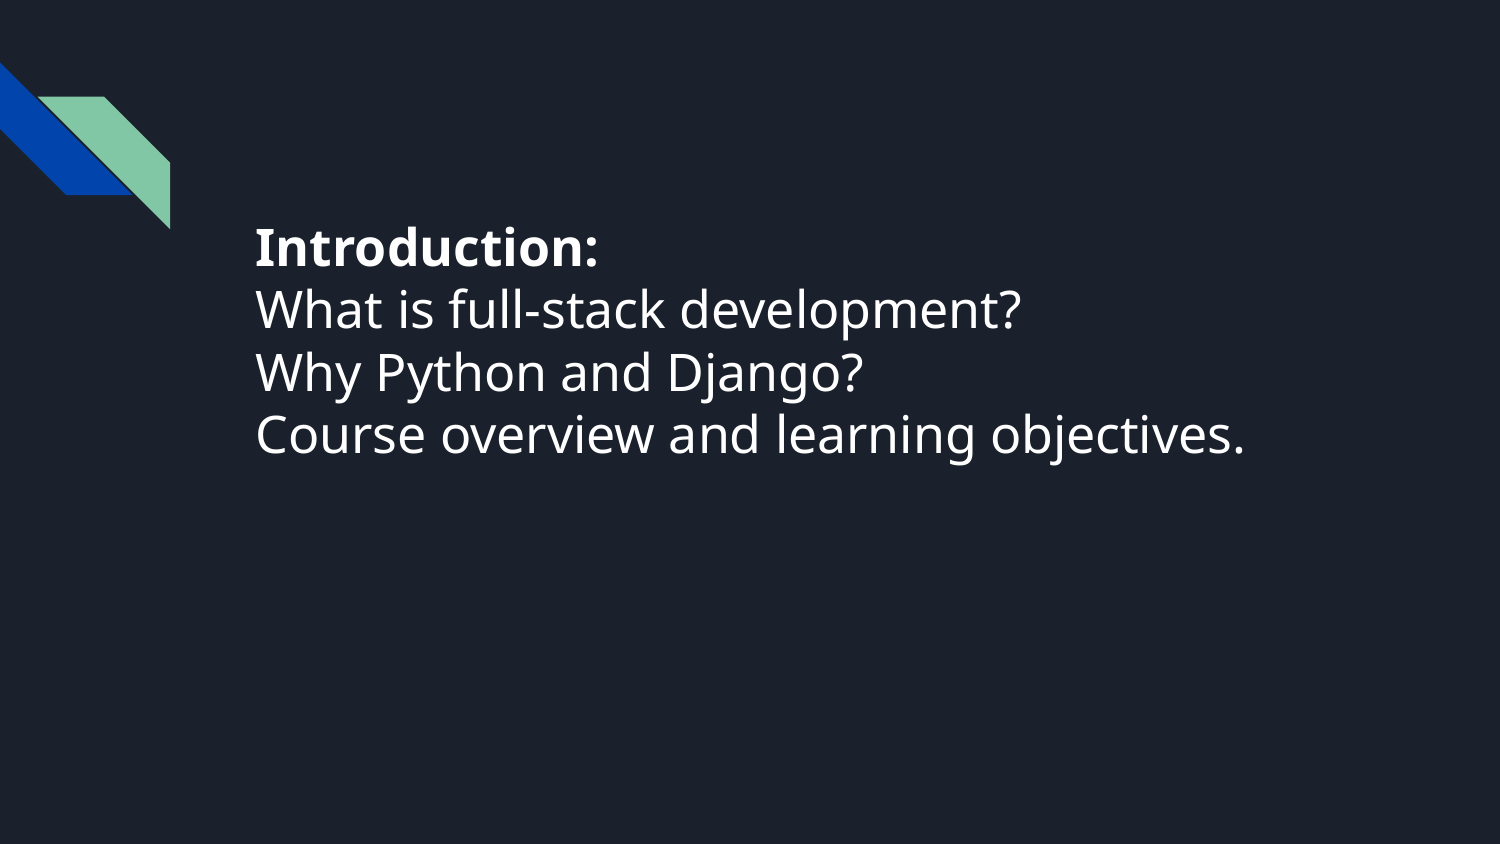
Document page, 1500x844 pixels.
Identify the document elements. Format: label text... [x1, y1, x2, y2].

title Introduction: What is full-stack development? Why Python and Django? Course overview and learning objectives. [240, 199, 1434, 543]
